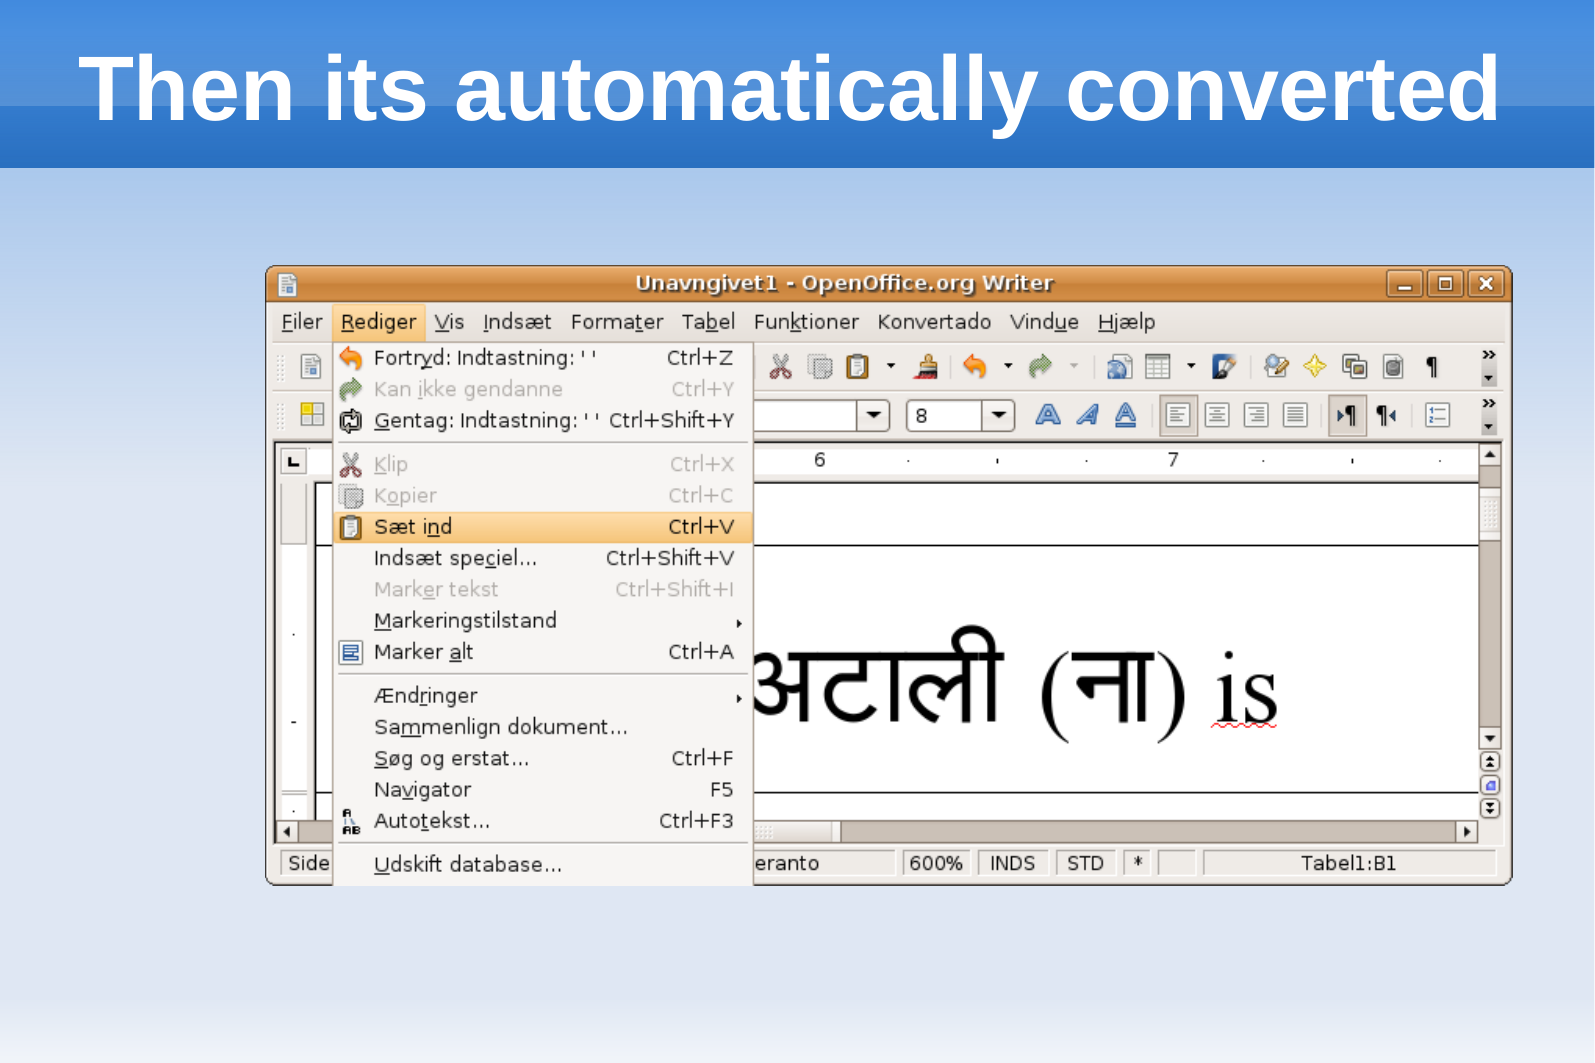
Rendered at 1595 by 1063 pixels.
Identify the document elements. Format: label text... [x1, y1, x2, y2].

picture [0, 0, 1595, 1063]
title Then its automatically converted [74, 7, 1510, 171]
